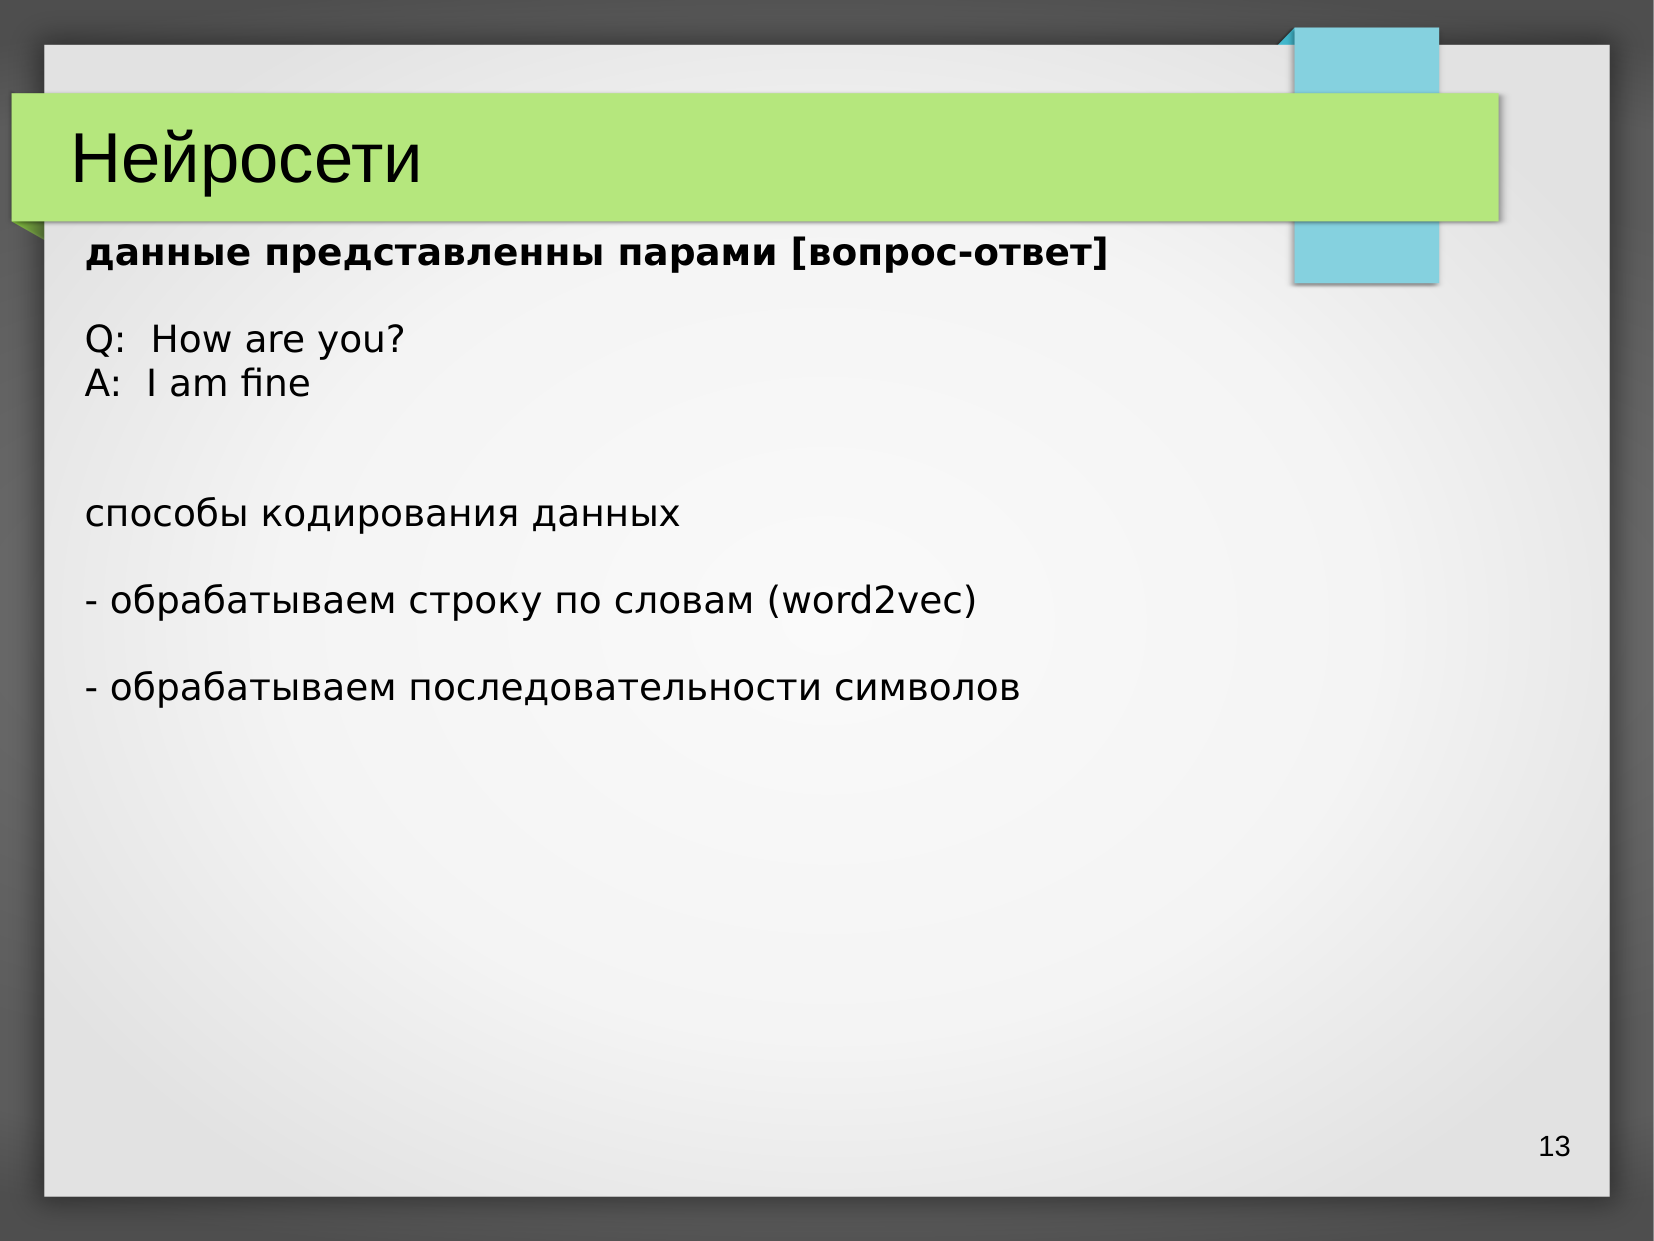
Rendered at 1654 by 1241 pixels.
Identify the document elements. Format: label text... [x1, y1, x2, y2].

text_box данные представленны парами [вопрос-ответ] Q: How are you? A: I am fine способы кодирования данных - обрабатываем строку по словам (word2vec) - обрабатываем последовательности символов [69, 223, 1381, 1109]
title Нейросети [70, 118, 1205, 199]
picture [0, 0, 1654, 1241]
